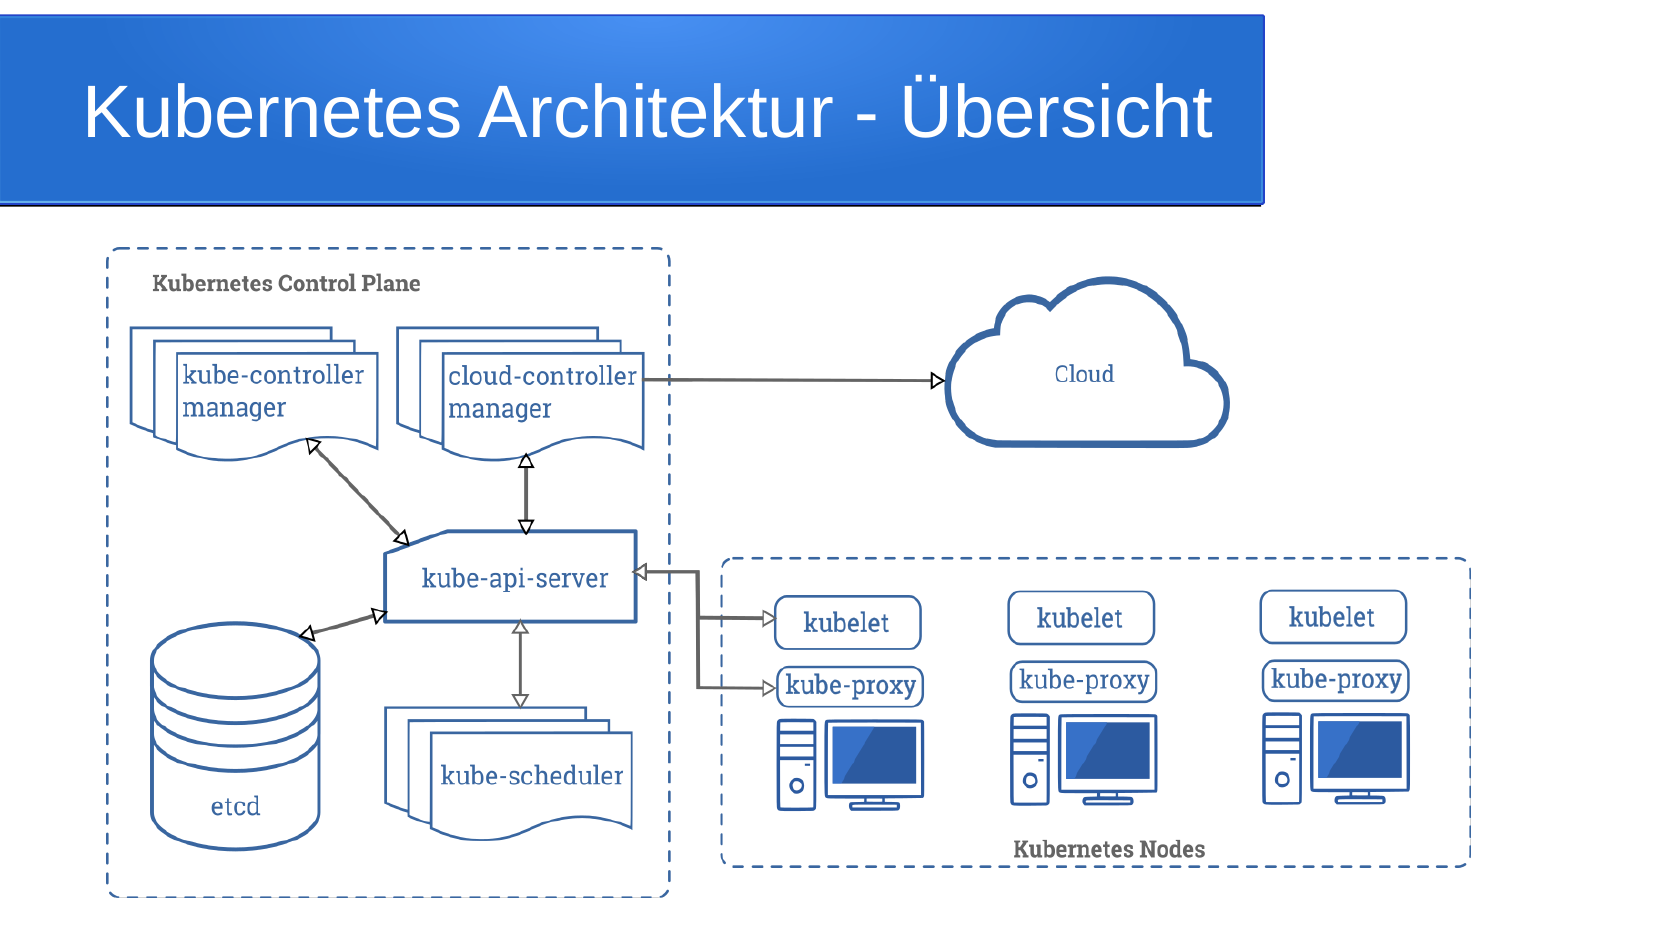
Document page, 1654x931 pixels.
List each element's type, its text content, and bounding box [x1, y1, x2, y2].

title Kubernetes Architektur - Übersicht [82, 35, 1235, 189]
picture [106, 247, 1471, 898]
